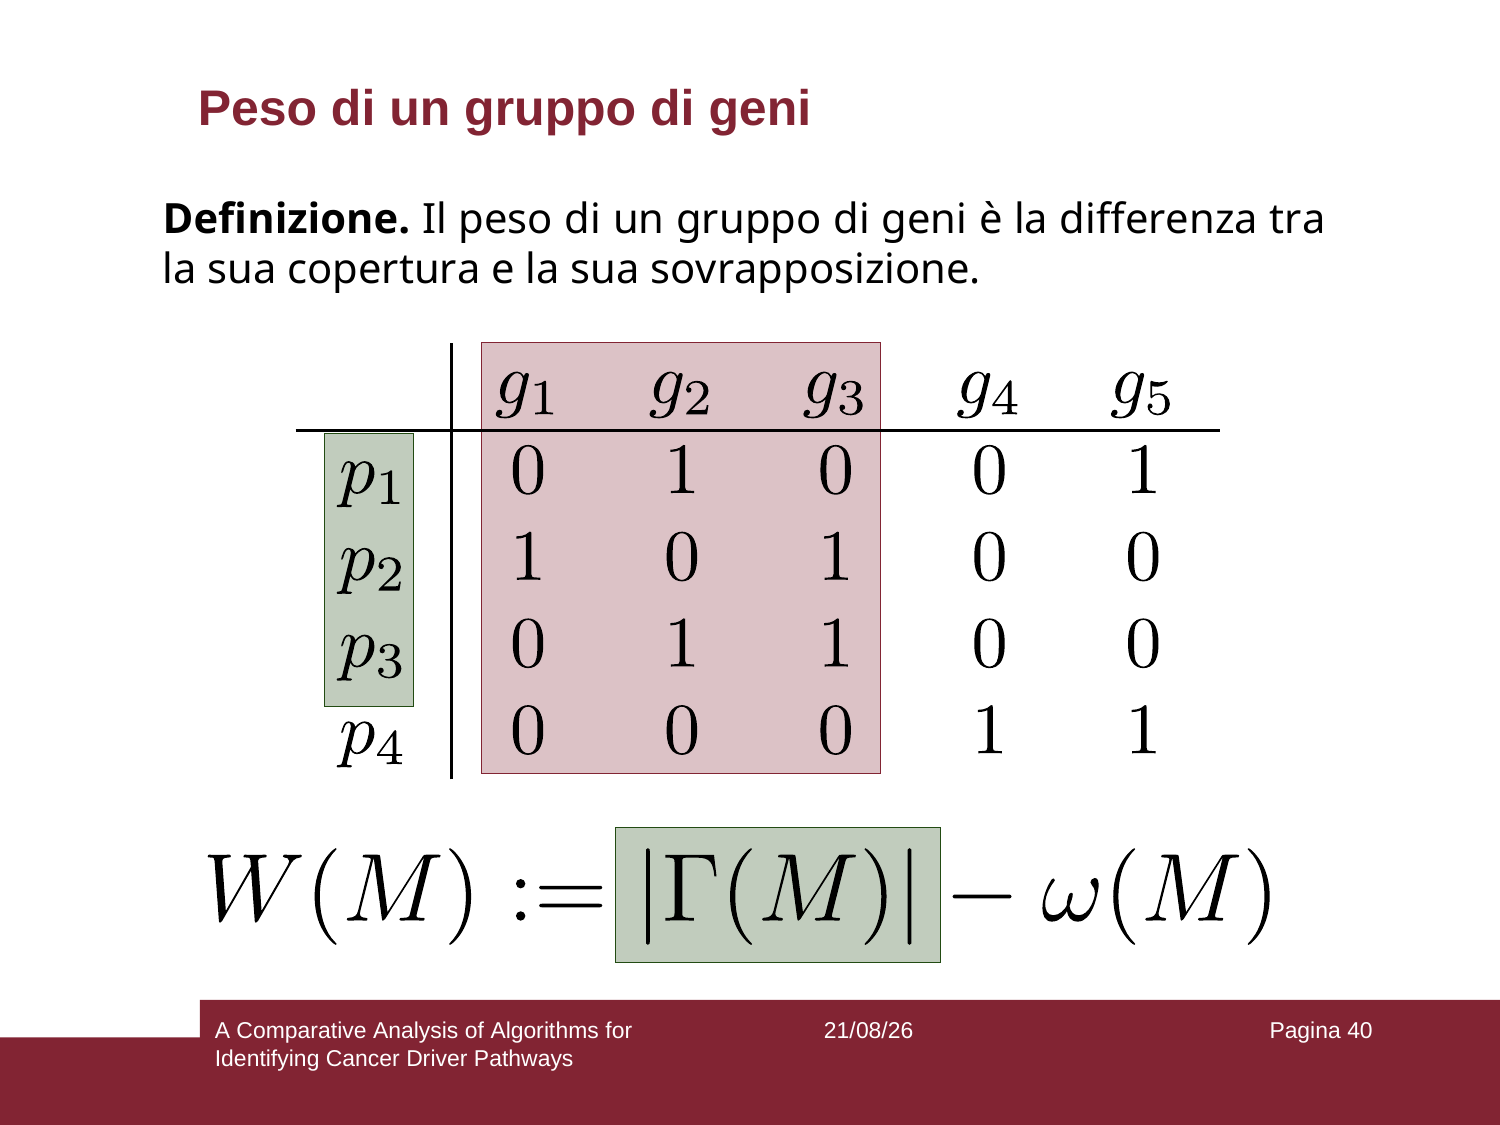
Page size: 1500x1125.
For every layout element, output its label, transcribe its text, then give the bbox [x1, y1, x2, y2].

picture [295, 350, 1241, 786]
picture [207, 848, 1270, 945]
text_box [615, 945, 941, 963]
text_box A Comparative Analysis of Algorithms for Identifying Cancer Driver Pathways [199, 1008, 676, 1084]
title Peso di un gruppo di geni [183, 67, 1400, 150]
text_box Definizione. Il peso di un gruppo di geni è la differenza tra la sua copertura e la sua sovrapposizione. [147, 184, 1359, 350]
text_box [615, 827, 941, 848]
text_box Pagina <number> [1074, 1008, 1388, 1084]
text_box 22/10/24 [712, 1008, 1026, 1084]
